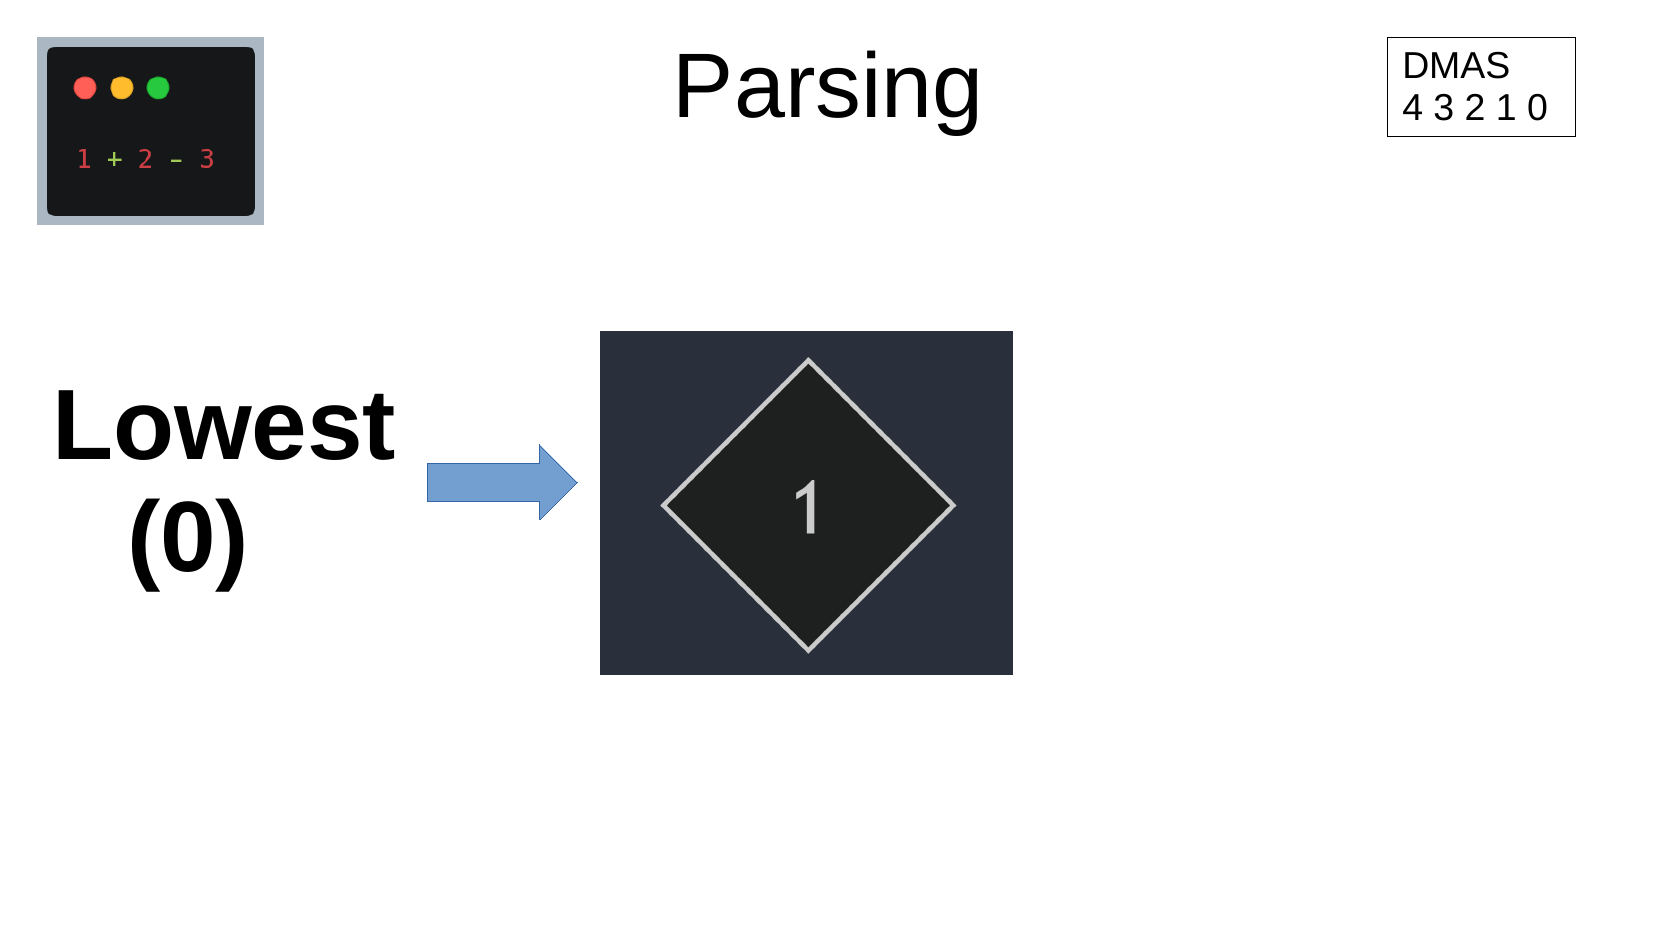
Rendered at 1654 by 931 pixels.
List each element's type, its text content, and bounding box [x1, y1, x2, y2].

text_box [427, 444, 578, 520]
text_box Lowest (0) [37, 361, 526, 601]
text_box DMAS 4 3 2 1 0 [1387, 37, 1576, 137]
picture [600, 331, 1013, 676]
title Parsing [84, 7, 1573, 163]
picture [37, 37, 264, 226]
